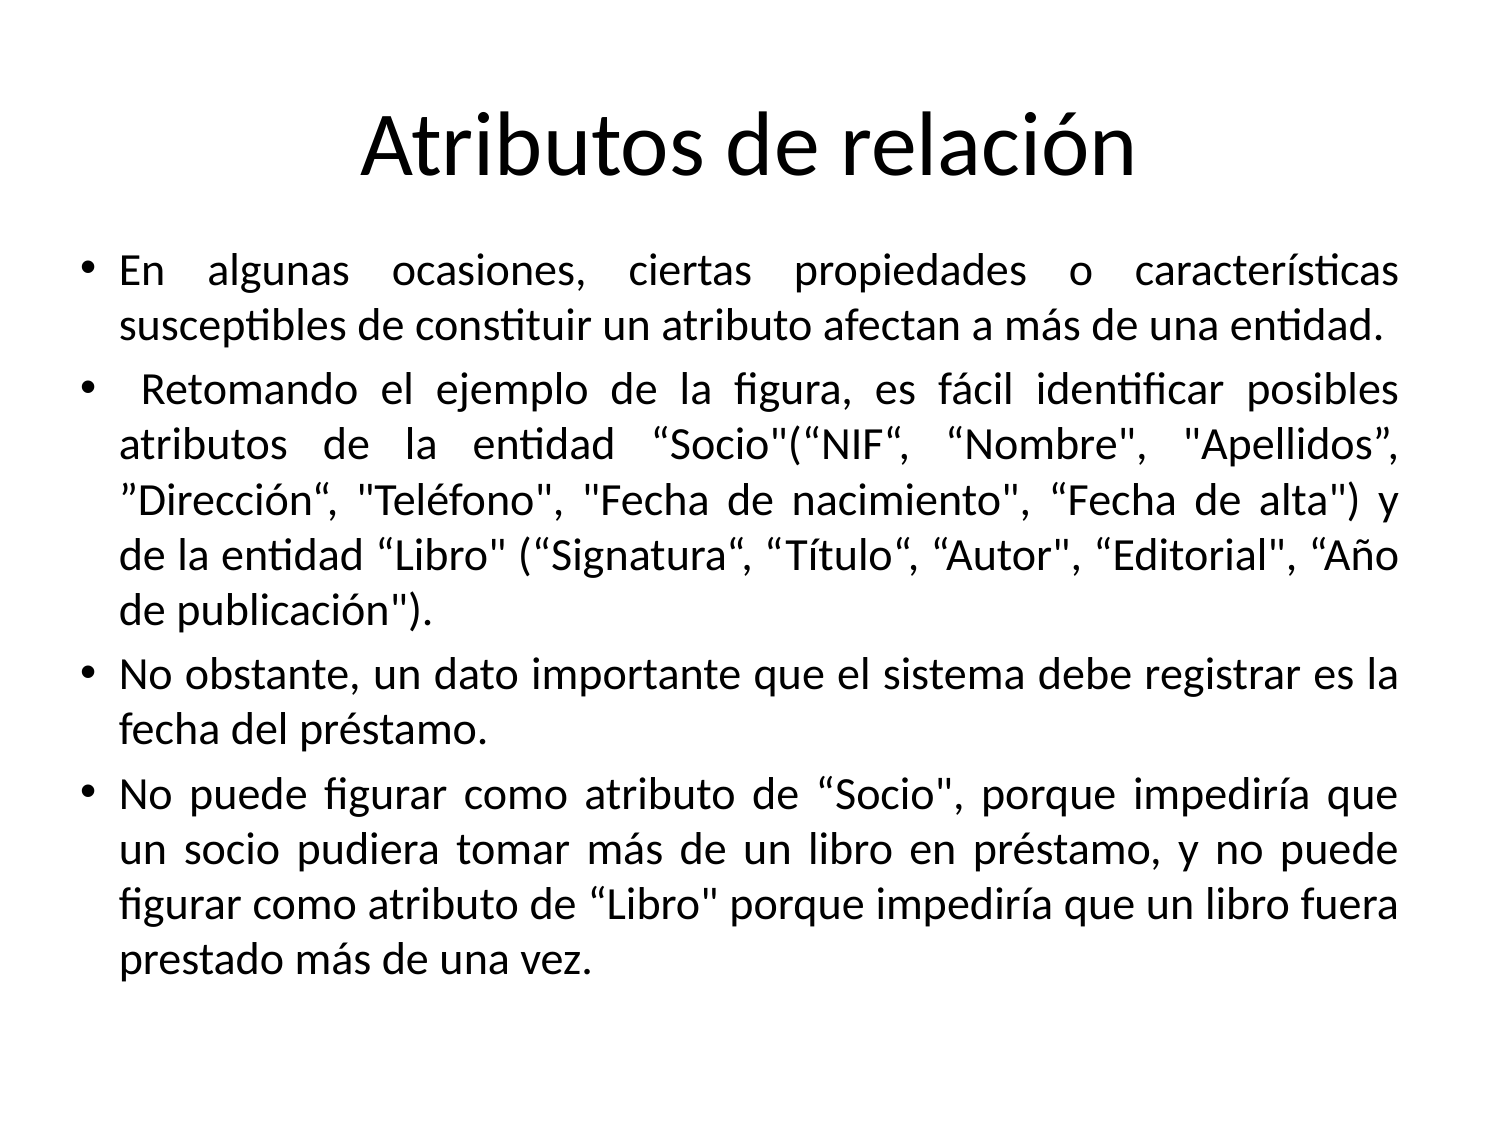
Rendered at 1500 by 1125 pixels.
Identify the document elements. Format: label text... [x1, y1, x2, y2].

list En algunas ocasiones, ciertas propiedades o características susceptibles de constituir un atributo afectan a más de una entidad. Retomando el ejemplo de la figura, es fácil identificar posibles atributos de la entidad “Socio"(“NIF“, “Nombre", "Apellidos”, ”Dirección“, "Teléfono", "Fecha de nacimiento", “Fecha de alta") y de la entidad “Libro" (“Signatura“, “Título“, “Autor", “Editorial", “Año de publicación"). No obstante, un dato importante que el sistema debe registrar es la fecha del préstamo. No puede figurar como atributo de “Socio", porque impediría que un socio pudiera tomar más de un libro en préstamo, y no puede figurar como atributo de “Libro" porque impediría que un libro fuera prestado más de una vez. [64, 231, 1415, 1040]
title Atributos de relación [75, 45, 1425, 233]
